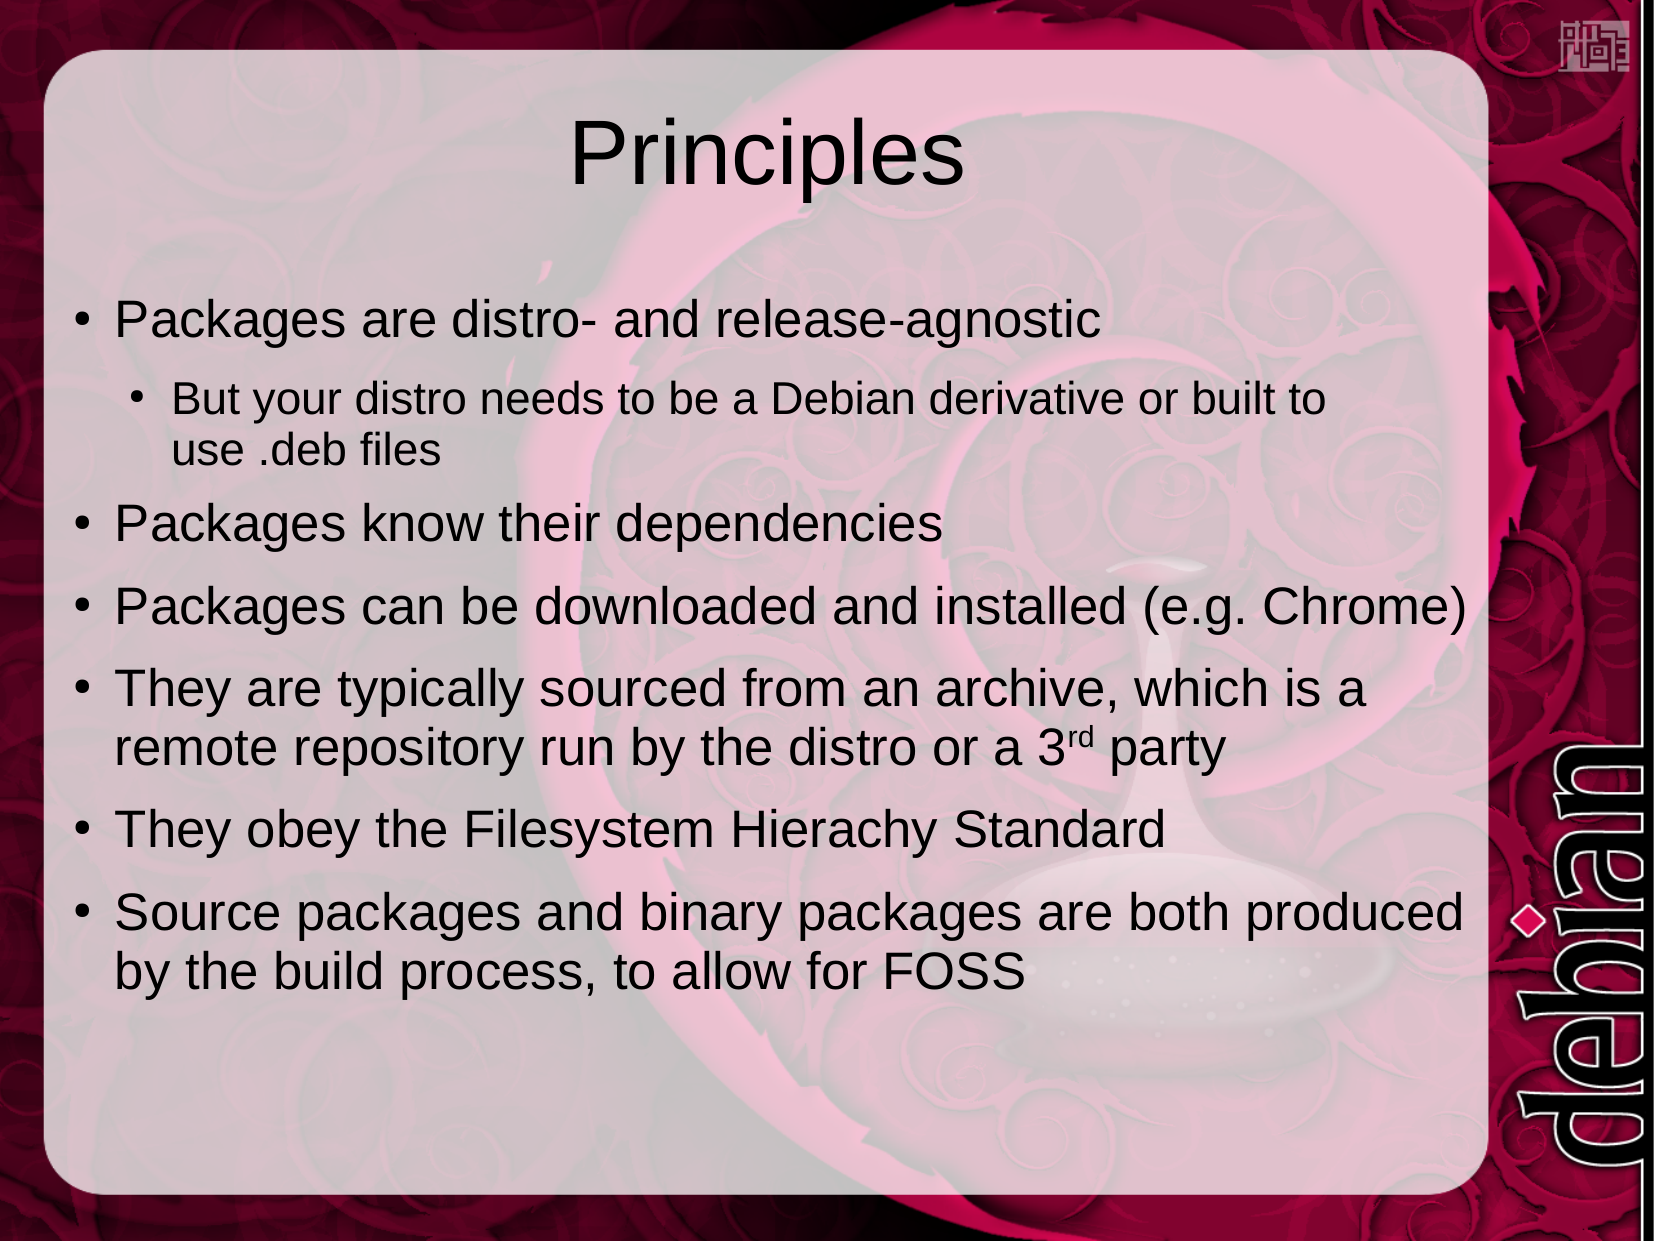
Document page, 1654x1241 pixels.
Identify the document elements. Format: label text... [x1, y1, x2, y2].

picture [0, 0, 1654, 1241]
title Principles [59, 49, 1477, 257]
list Packages are distro- and release-agnostic But your distro needs to be a Debian derivative or built to use .deb files Packages know their dependencies Packages can be downloaded and installed (e.g. Chrome) They are typically sourced from an archive, which is a remote repository run by the distro or a 3rd party They obey the Filesystem Hierachy Standard Source packages and binary packages are both produced by the build process, to allow for FOSS [59, 290, 1477, 1010]
